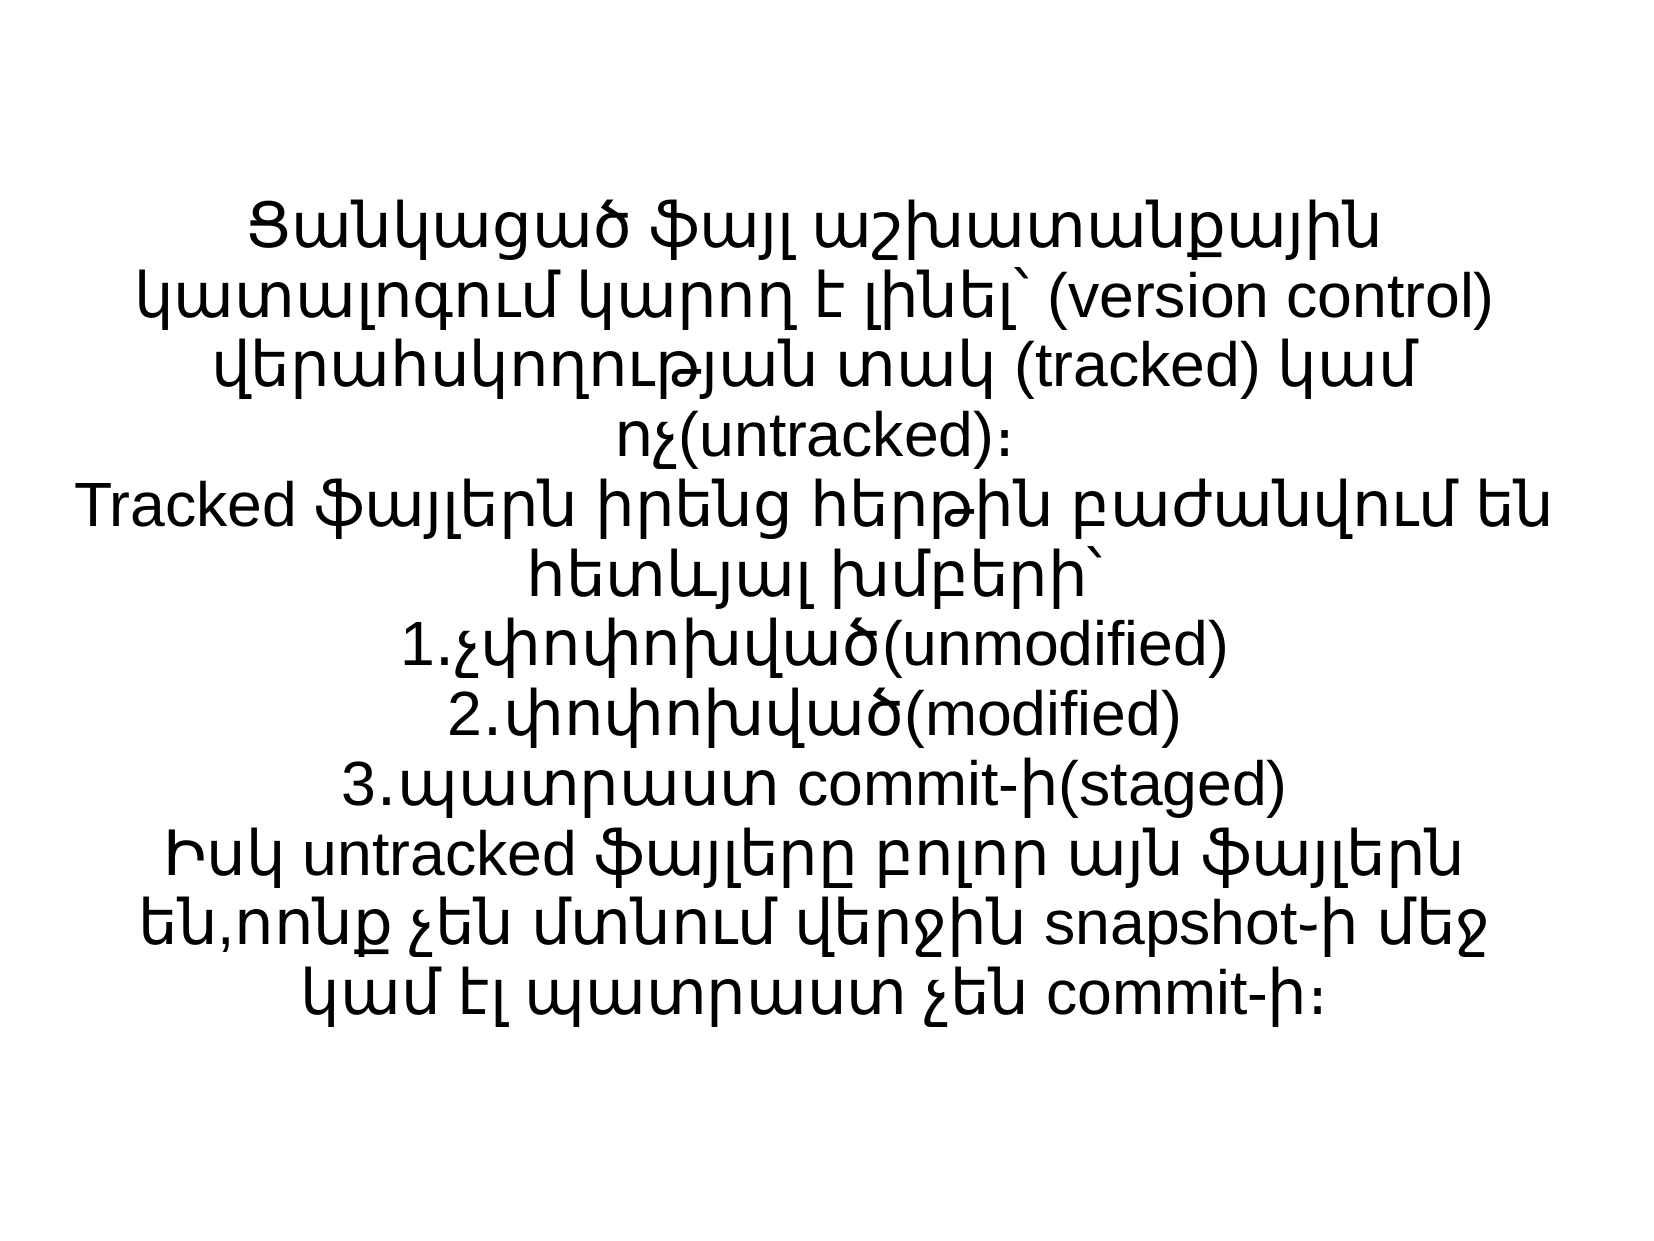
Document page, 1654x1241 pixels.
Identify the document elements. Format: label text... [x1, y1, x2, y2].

title Ցանկացած ֆայլ աշխատանքային կատալոգում կարող է լինել՝ (version control) վերահսկողության տակ (tracked) կամ ոչ(untracked)։ Tracked ֆայլերն իրենց հերթին բաժանվում են հետևյալ խմբերի՝ 1․չփոփոխված(unmodified) 2․փոփոխված(modified) 3․պատրաստ commit-ի(staged) Իսկ untracked ֆայլերը բոլոր այն ֆայլերն են,ոոնք չեն մտնում վերջին snapshot֊ի մեջ կամ էլ պատրաստ չեն commit-ի։ [70, 190, 1560, 1028]
